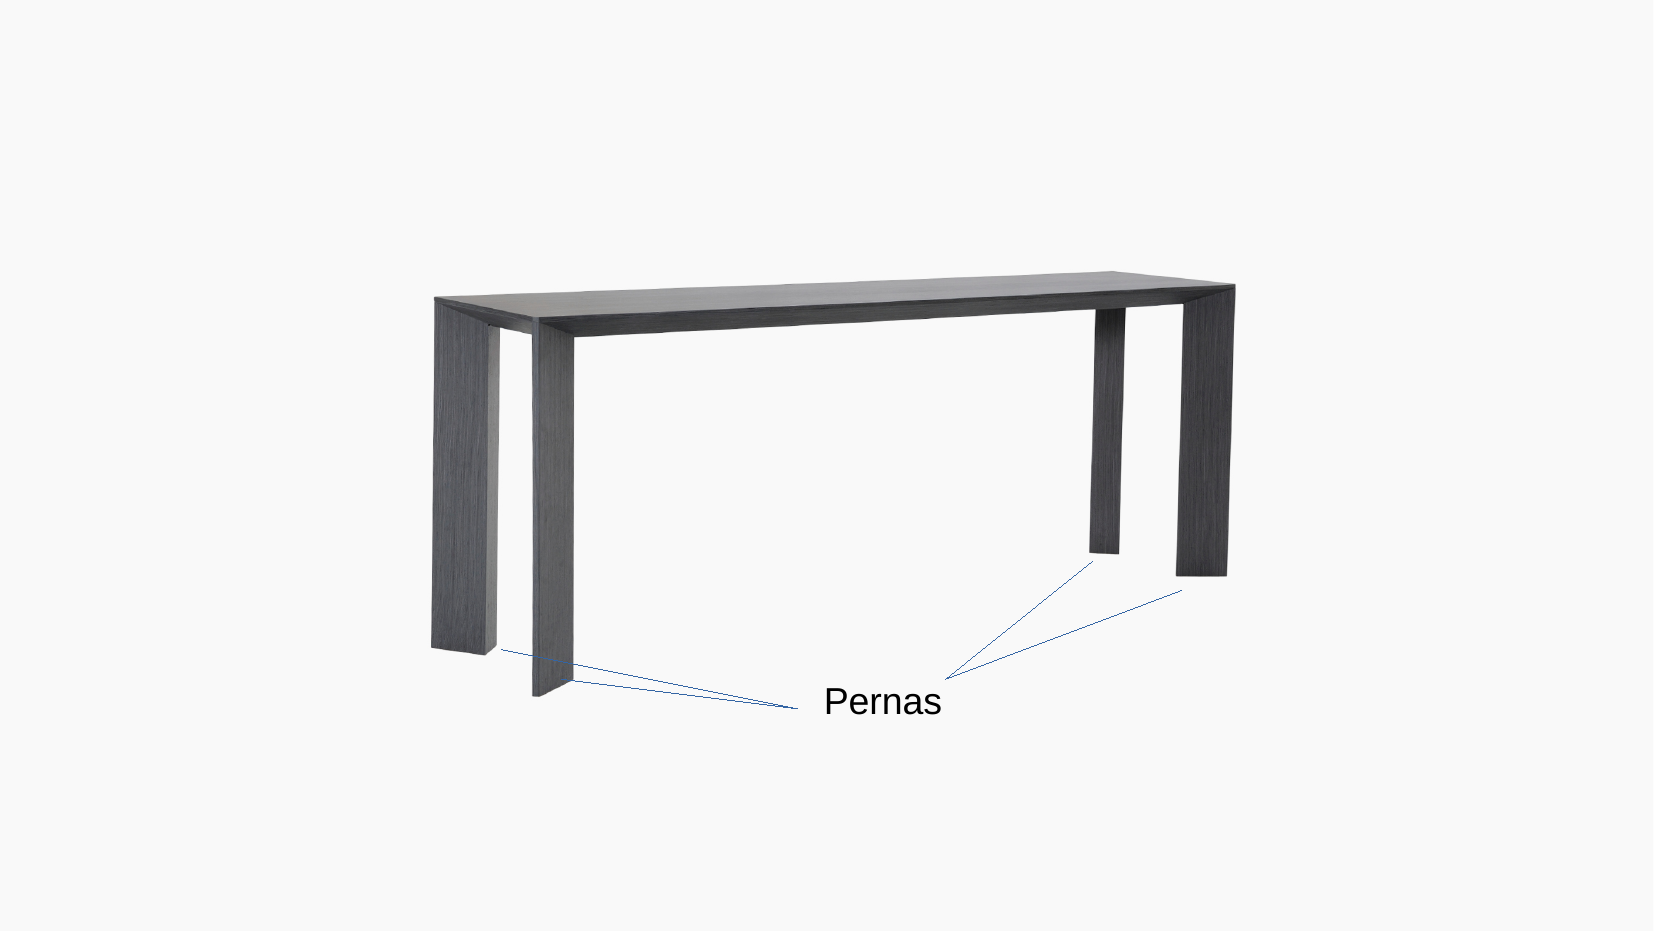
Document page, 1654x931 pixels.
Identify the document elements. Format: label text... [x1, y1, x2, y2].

text_box Pernas [809, 673, 958, 731]
picture [0, 0, 1654, 931]
